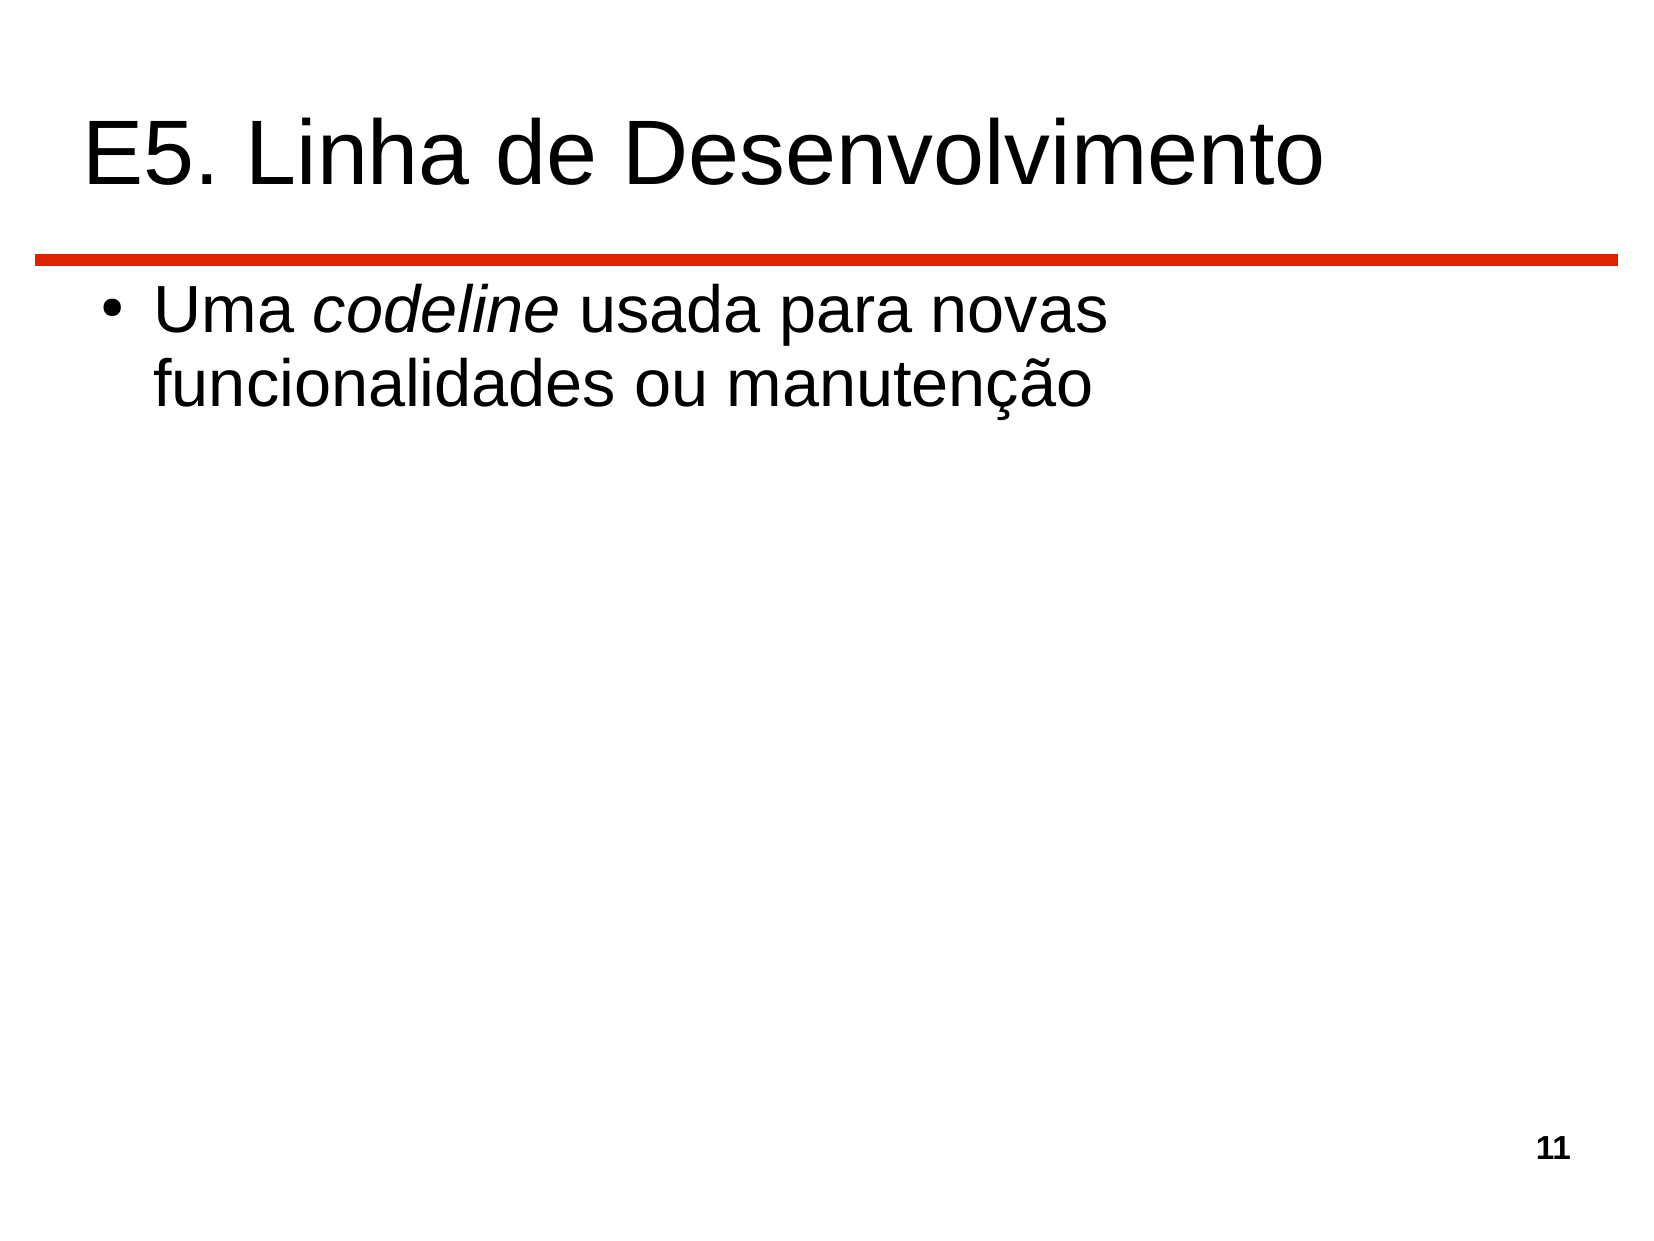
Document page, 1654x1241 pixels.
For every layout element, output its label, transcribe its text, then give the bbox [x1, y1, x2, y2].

title E5. Linha de Desenvolvimento [82, 49, 1571, 257]
list Uma codeline usada para novas funcionalidades ou manutenção [82, 271, 1571, 991]
